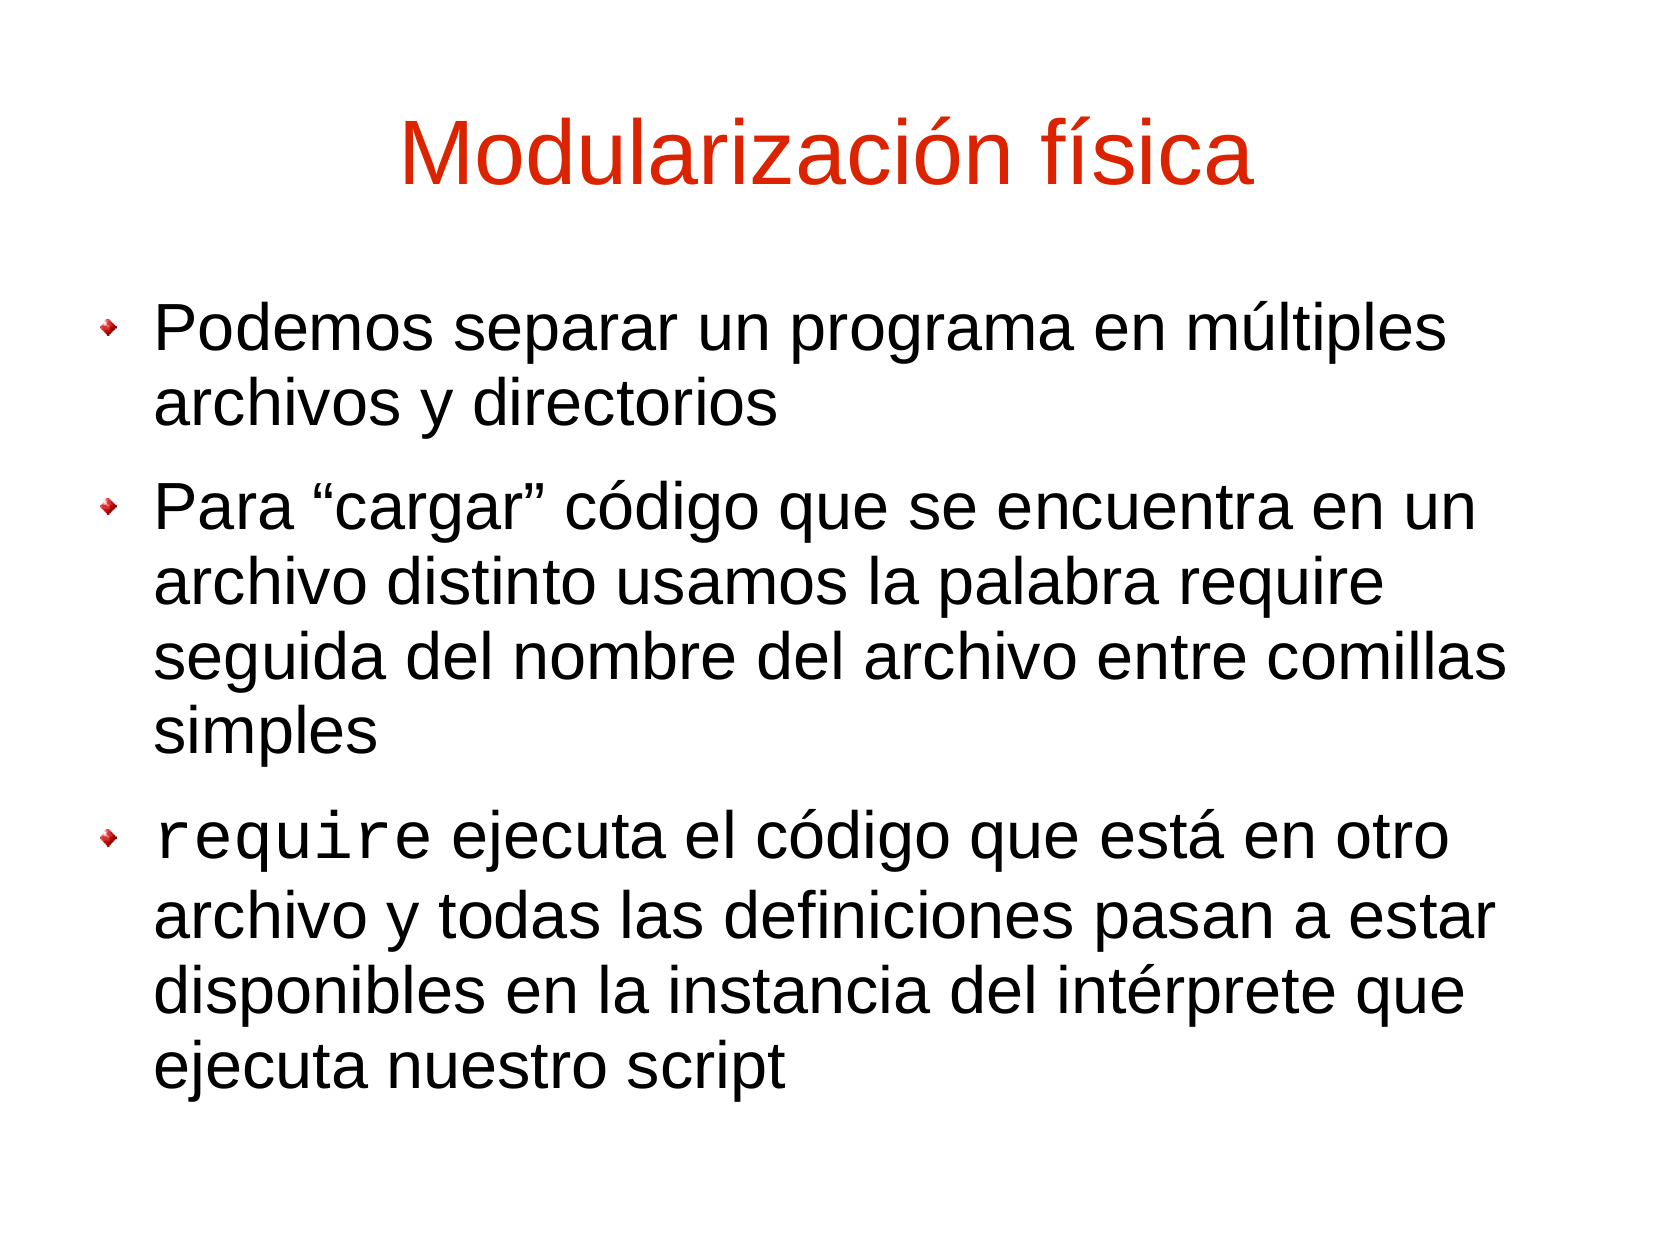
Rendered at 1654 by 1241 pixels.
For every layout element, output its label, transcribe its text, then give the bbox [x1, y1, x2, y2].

list Podemos separar un programa en múltiples archivos y directorios Para “cargar” código que se encuentra en un archivo distinto usamos la palabra require seguida del nombre del archivo entre comillas simples require ejecuta el código que está en otro archivo y todas las definiciones pasan a estar disponibles en la instancia del intérprete que ejecuta nuestro script [82, 290, 1571, 1109]
title Modularización física [82, 49, 1571, 257]
